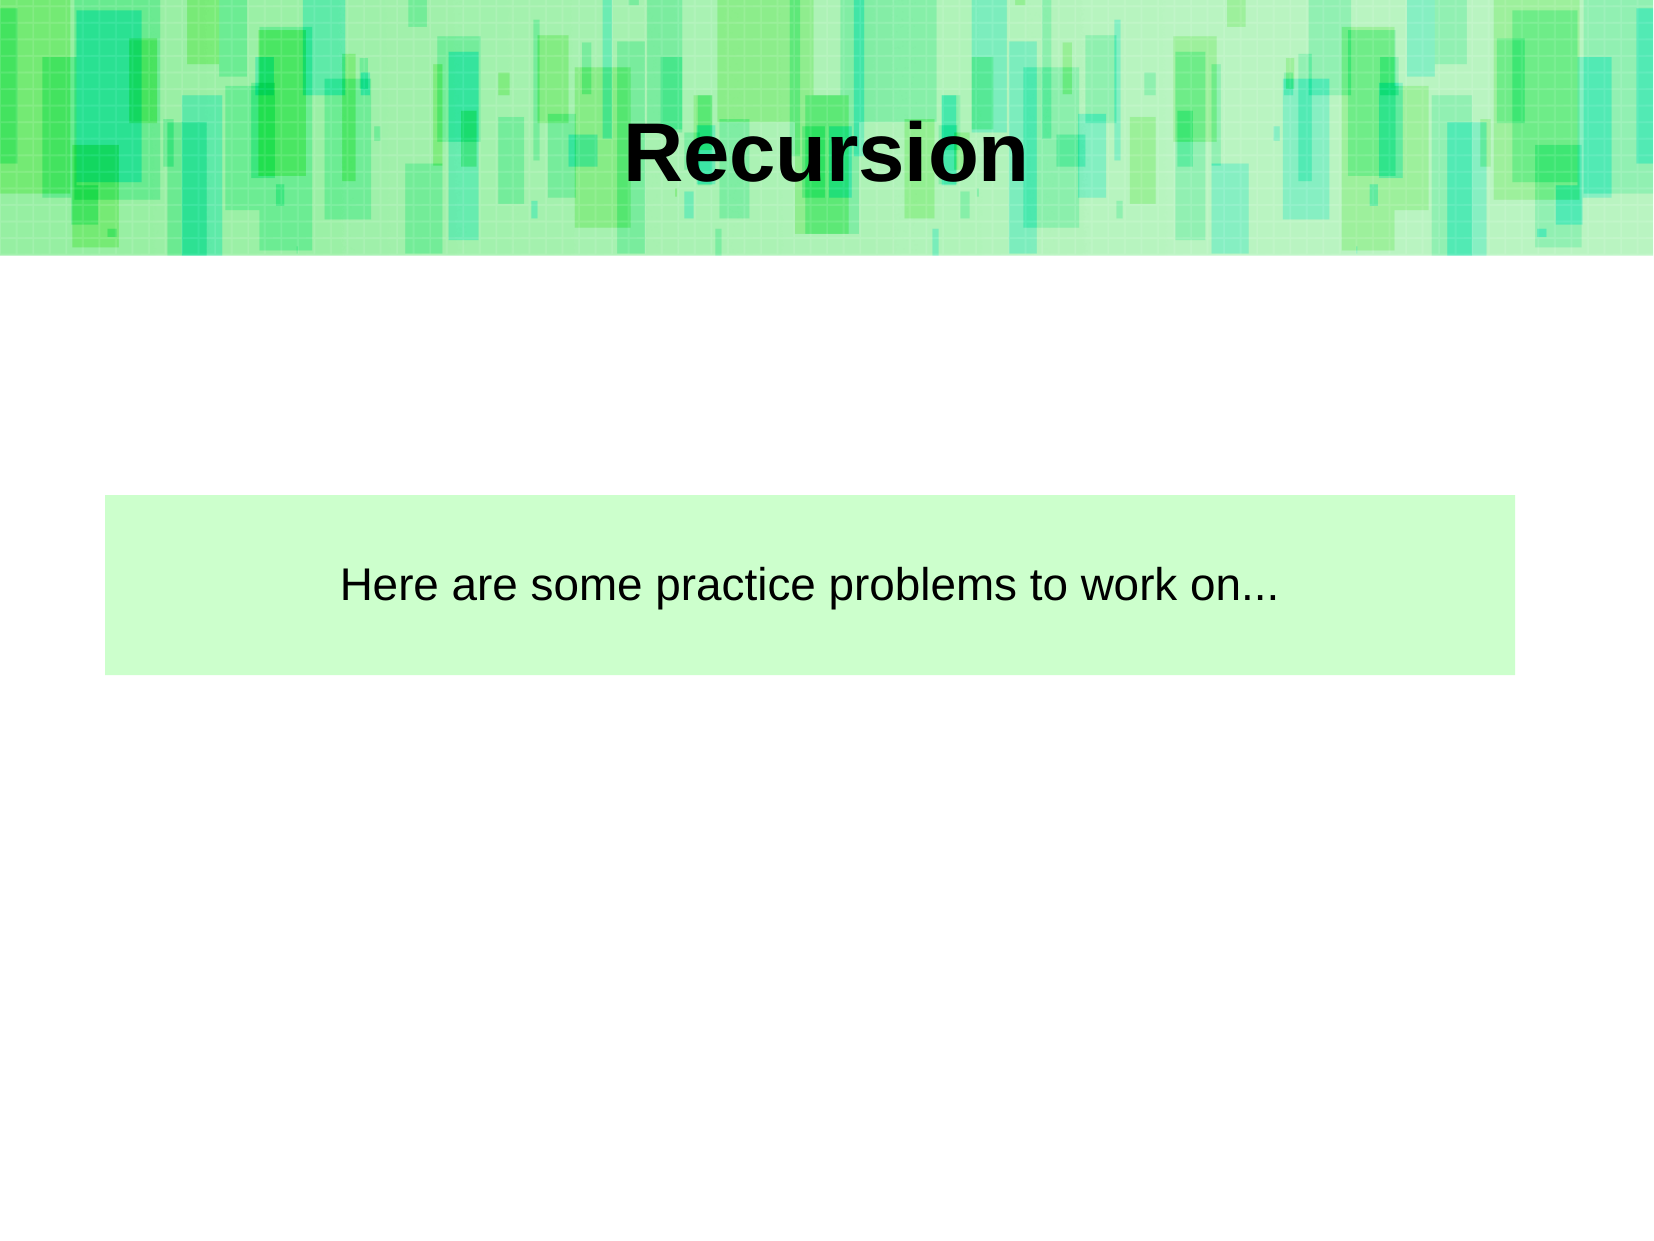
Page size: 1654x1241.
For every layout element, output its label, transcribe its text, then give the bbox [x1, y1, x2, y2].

title Recursion [82, 49, 1571, 257]
picture [0, 0, 1654, 1241]
text_box Here are some practice problems to work on... [105, 495, 1516, 676]
